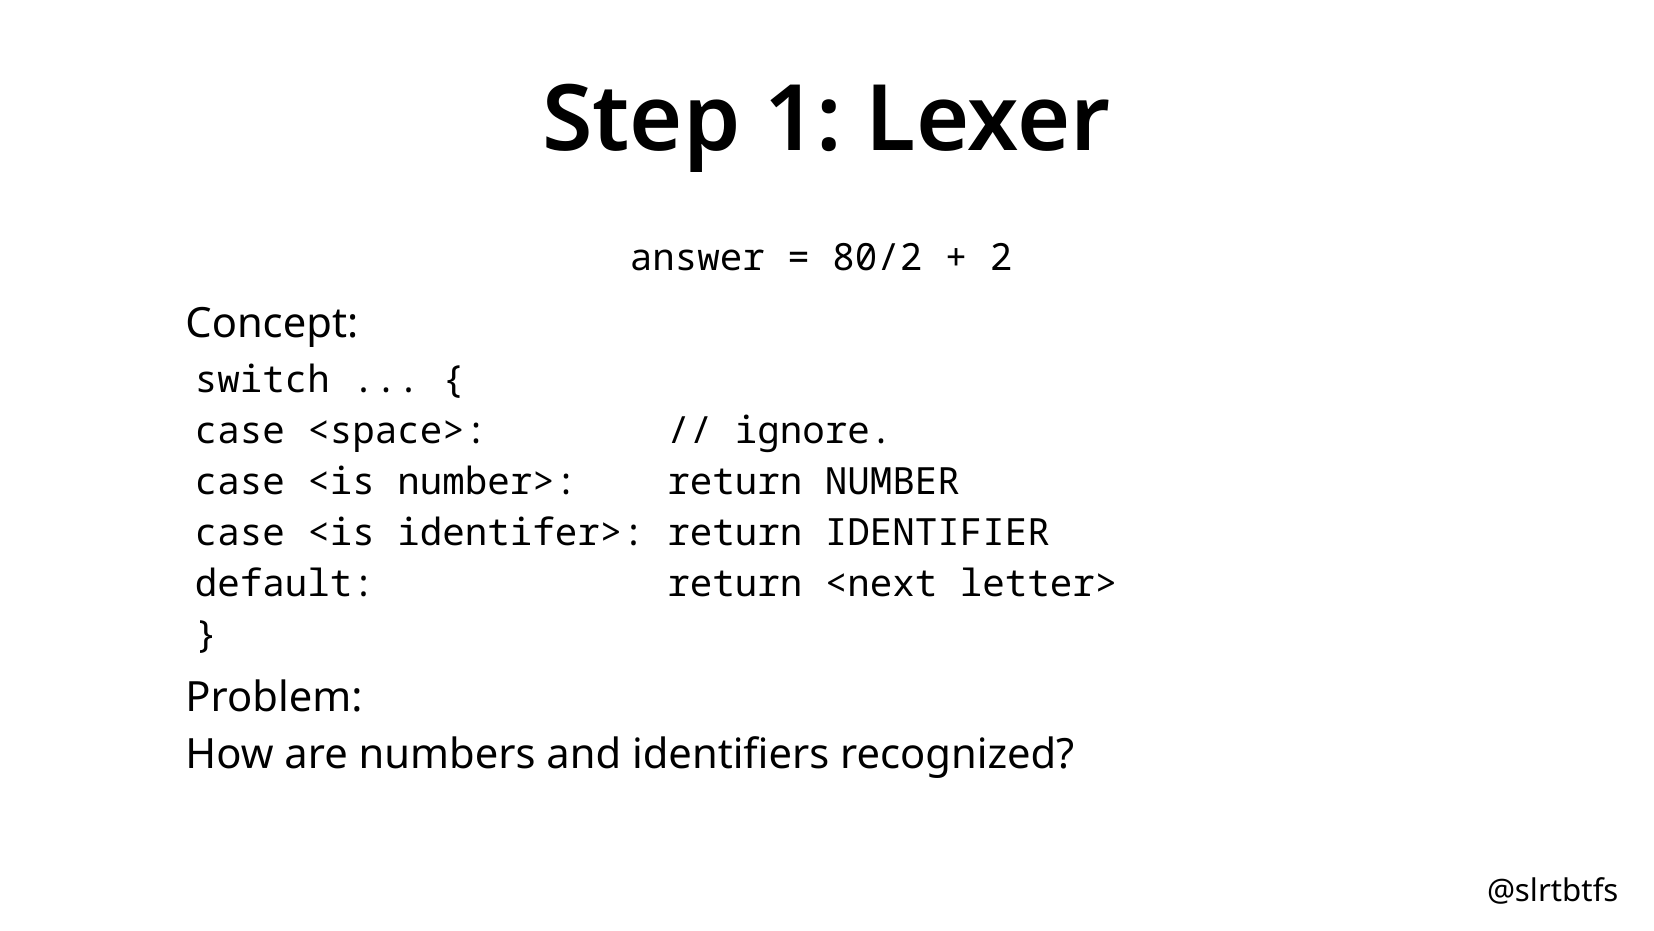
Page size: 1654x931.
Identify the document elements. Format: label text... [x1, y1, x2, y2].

text_box switch ... { case <space>: // ignore. case <is number>: return NUMBER case <is identifer>: return IDENTIFIER default: return <next letter> } [180, 345, 1133, 739]
text_box answer = 80/2 + 2 [615, 222, 1028, 286]
text_box Concept: [170, 285, 361, 353]
text_box Problem: How are numbers and identifiers recognized? [170, 659, 985, 780]
title Step 1: Lexer [82, 37, 1571, 193]
